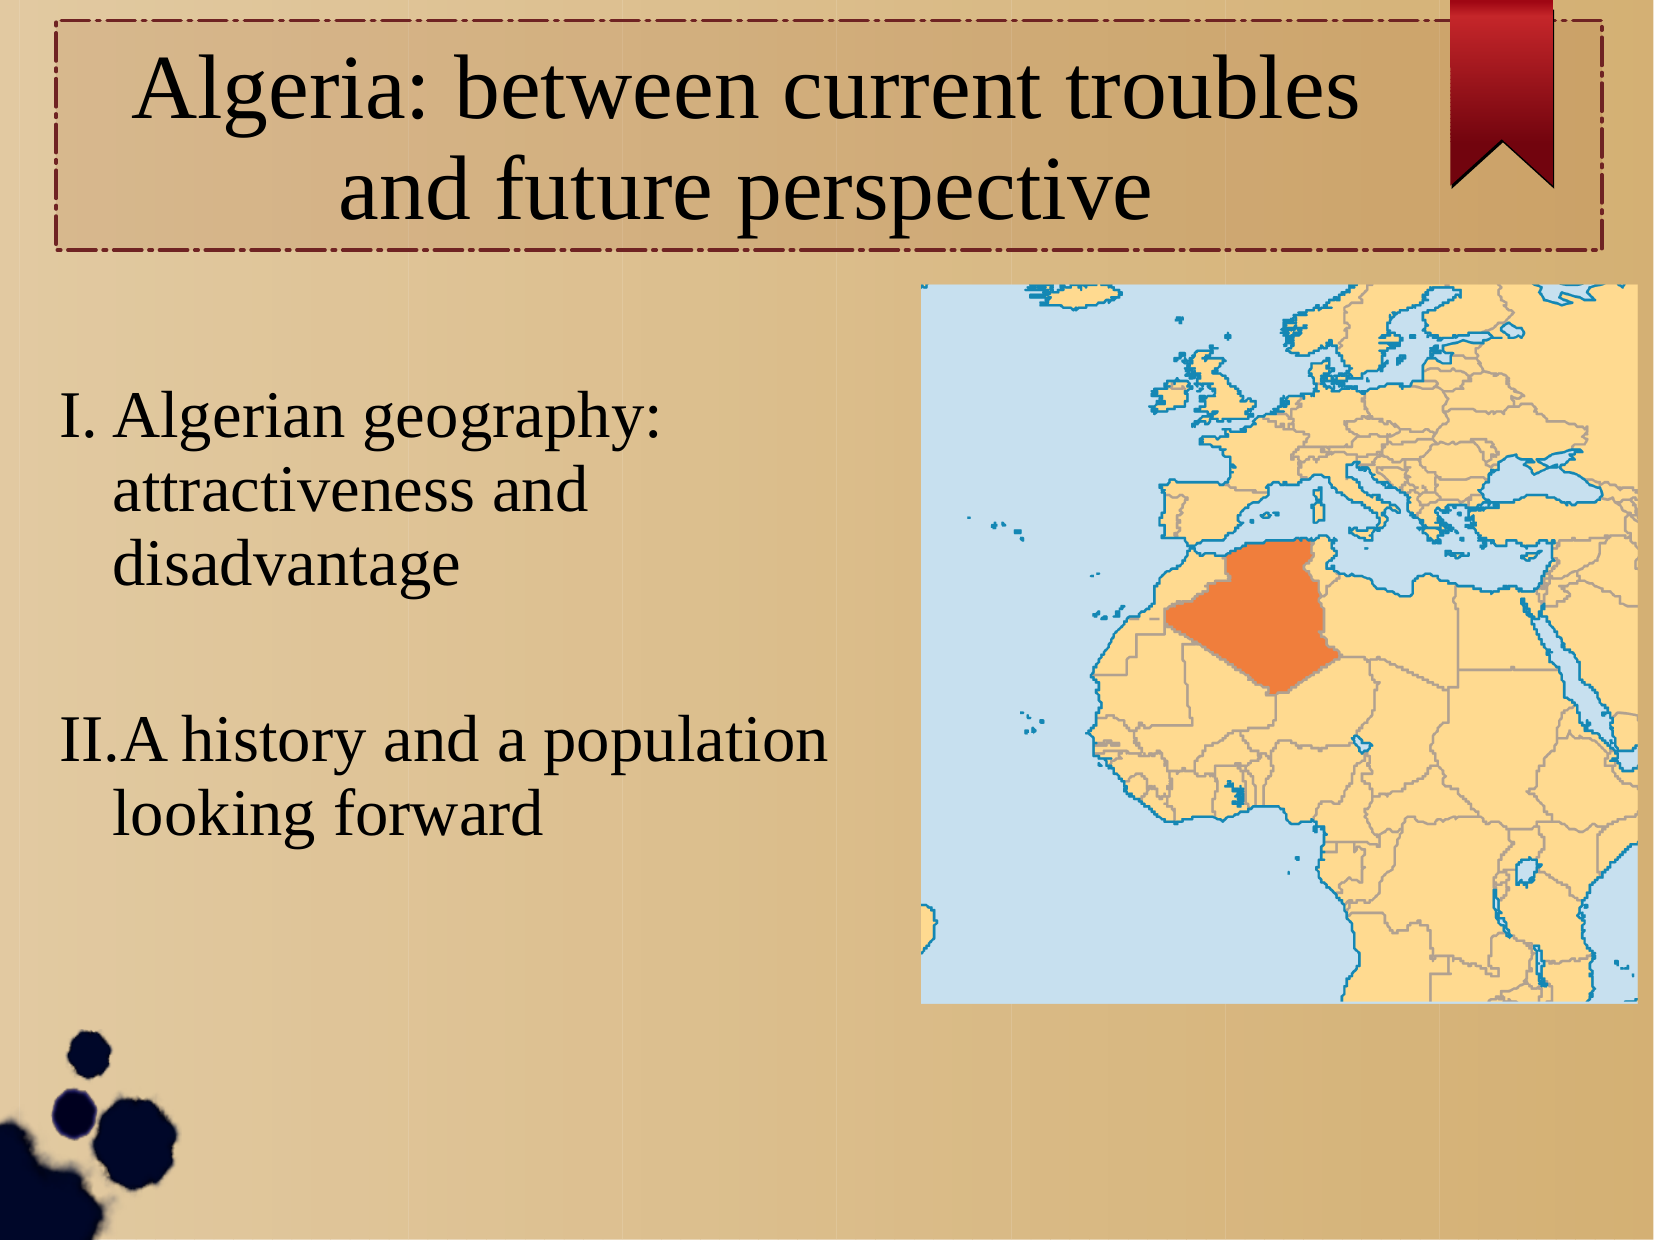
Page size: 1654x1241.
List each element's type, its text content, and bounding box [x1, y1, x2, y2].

title Algeria: between current troubles and future perspective [82, 35, 1412, 240]
list Algerian geography: attractiveness and disadvantage A history and a population looking forward [41, 377, 886, 873]
picture [921, 284, 1638, 1004]
